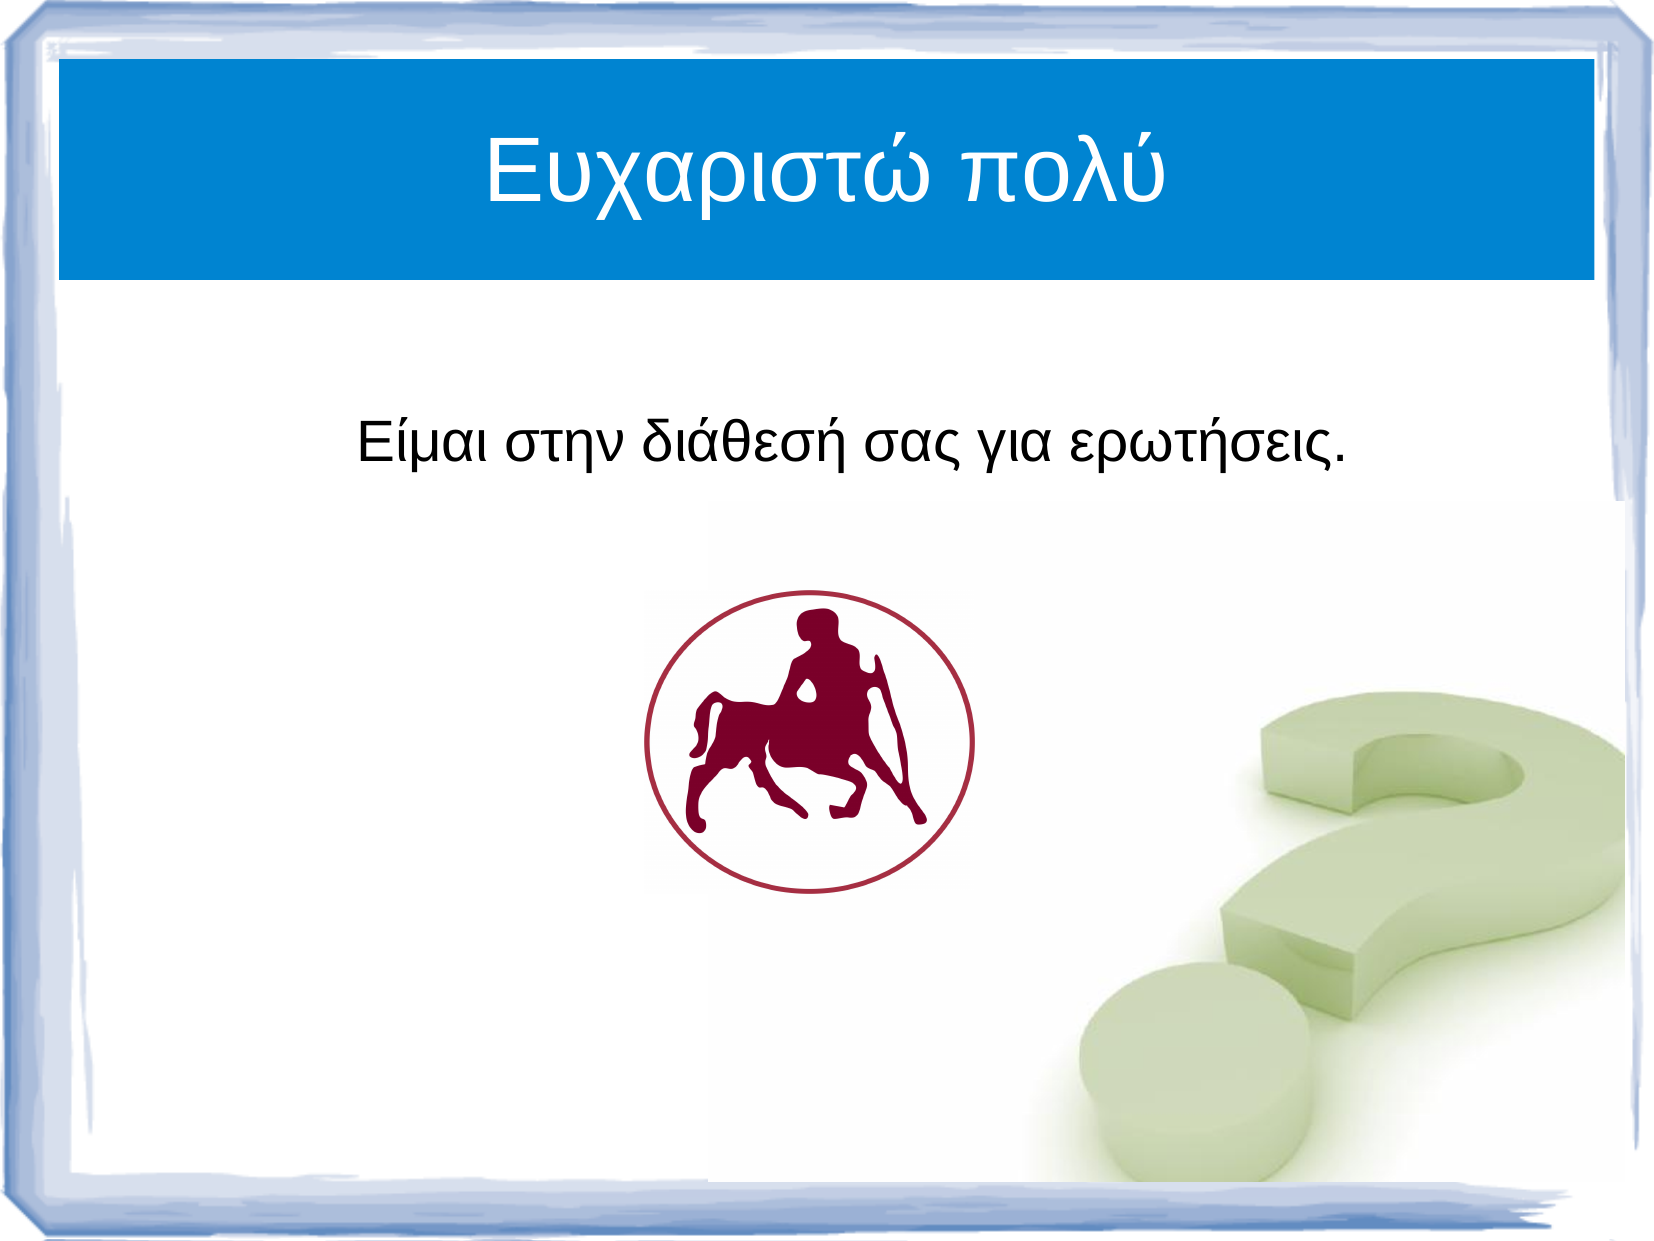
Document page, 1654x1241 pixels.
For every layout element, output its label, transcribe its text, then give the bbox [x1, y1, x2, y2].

list Είμαι στην διάθεσή σας για ερωτήσεις. [106, 313, 1530, 1028]
title Ευχαριστώ πολύ [59, 59, 1595, 280]
picture [0, 0, 1654, 1241]
